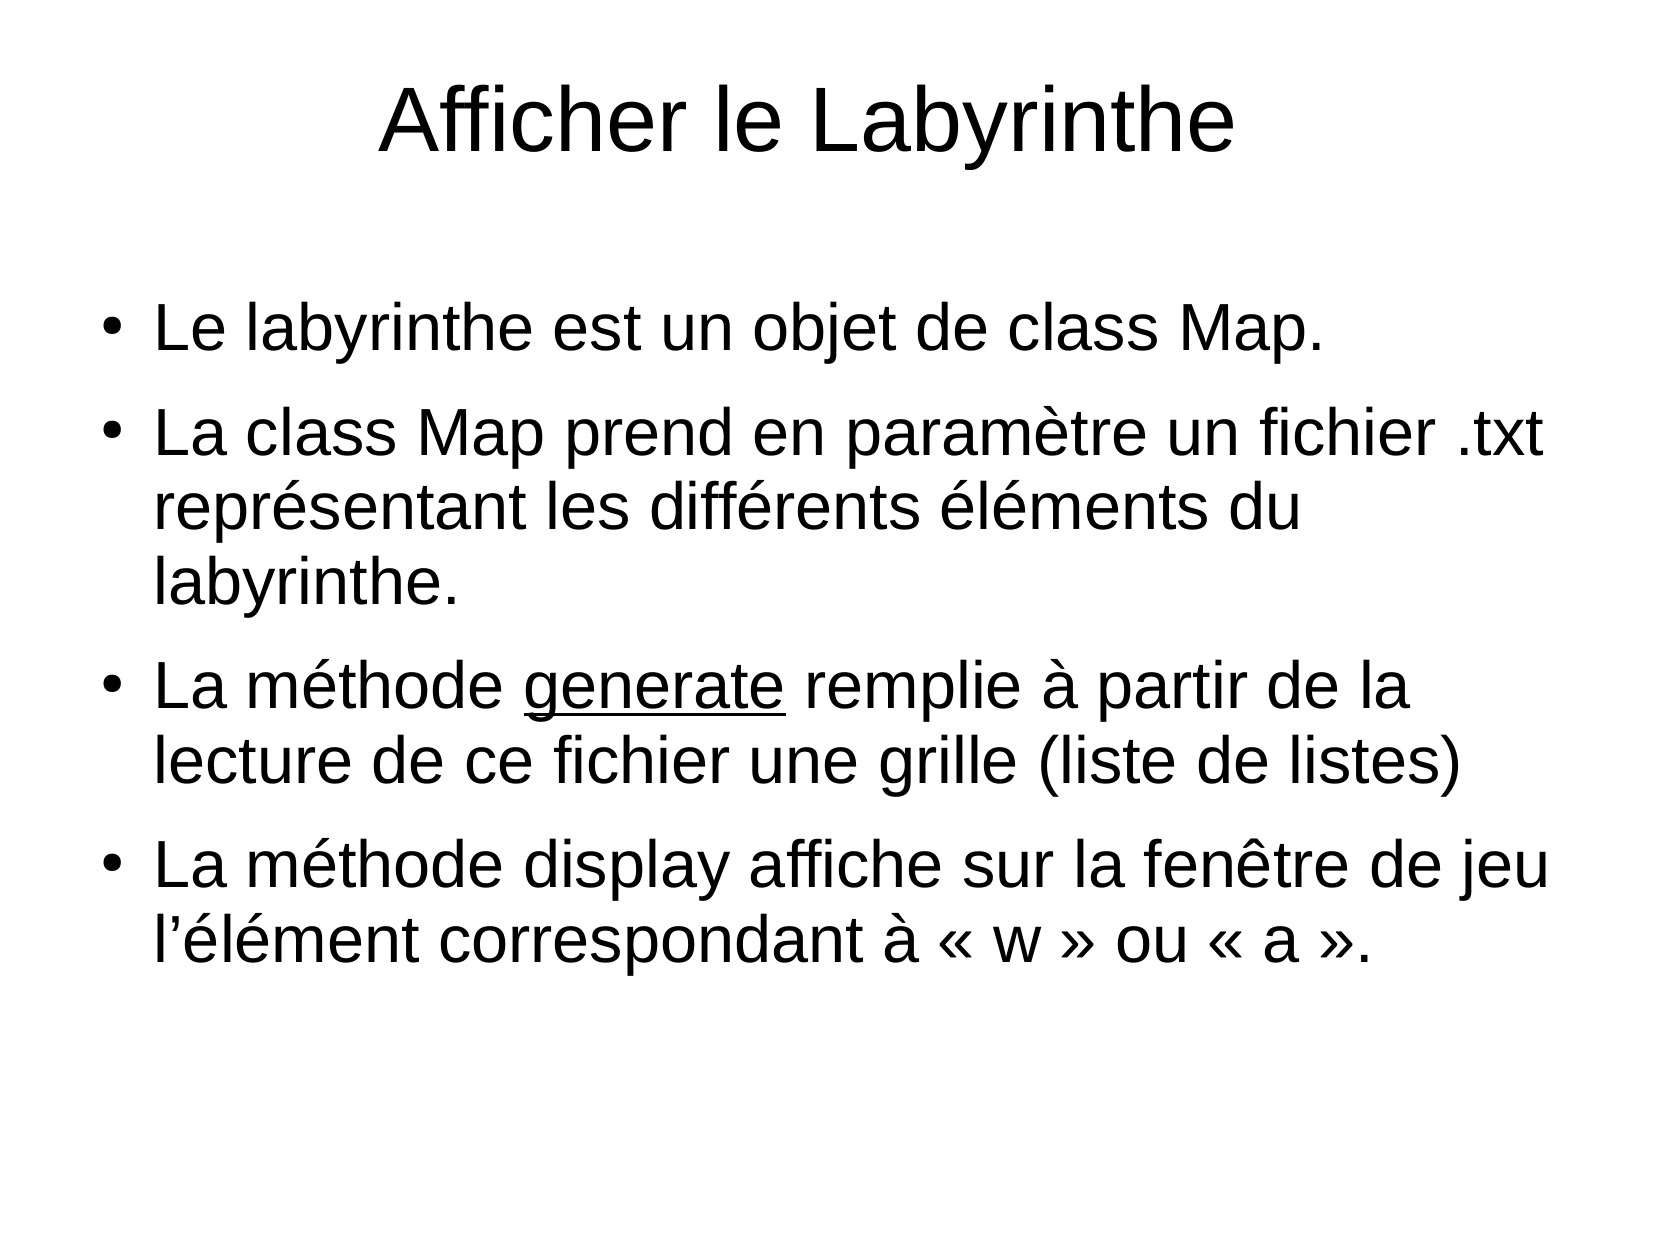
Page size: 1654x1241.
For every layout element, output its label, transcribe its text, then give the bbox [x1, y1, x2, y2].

title Afficher le Labyrinthe [82, 49, 1536, 189]
list Le labyrinthe est un objet de class Map. La class Map prend en paramètre un fichier .txt représentant les différents éléments du labyrinthe. La méthode generate remplie à partir de la lecture de ce fichier une grille (liste de listes) La méthode display affiche sur la fenêtre de jeu l’élément correspondant à « w » ou « a ». [82, 290, 1571, 1010]
